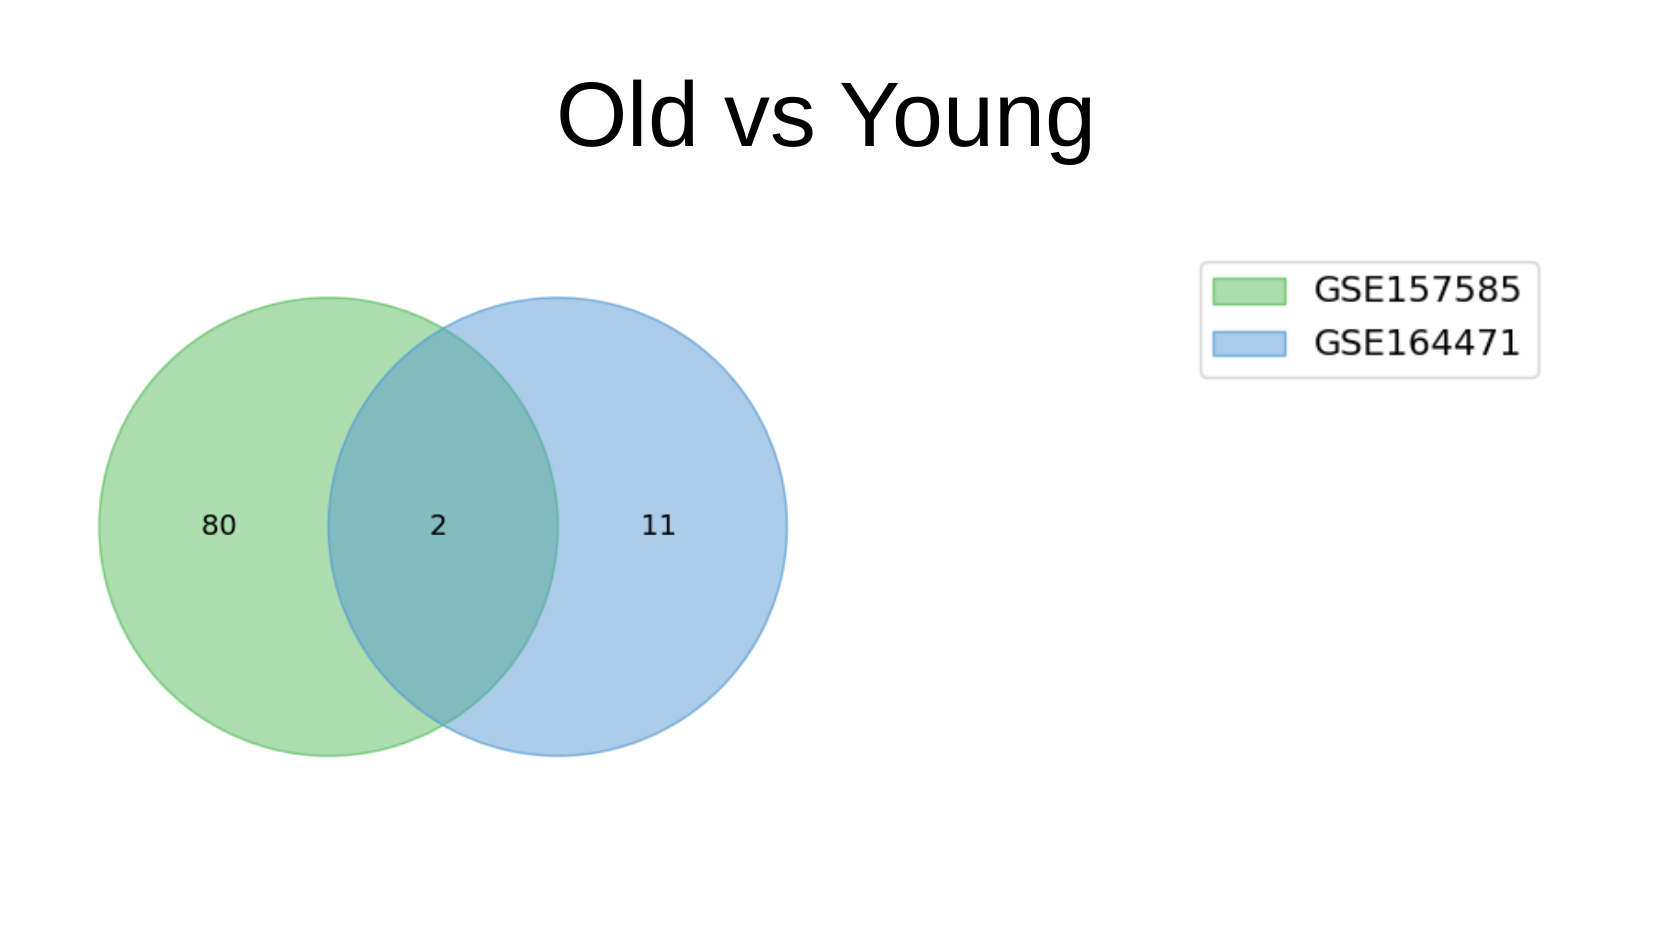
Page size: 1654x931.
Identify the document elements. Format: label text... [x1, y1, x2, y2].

picture [1122, 229, 1595, 414]
title Old vs Young [82, 37, 1571, 193]
picture [59, 295, 836, 827]
